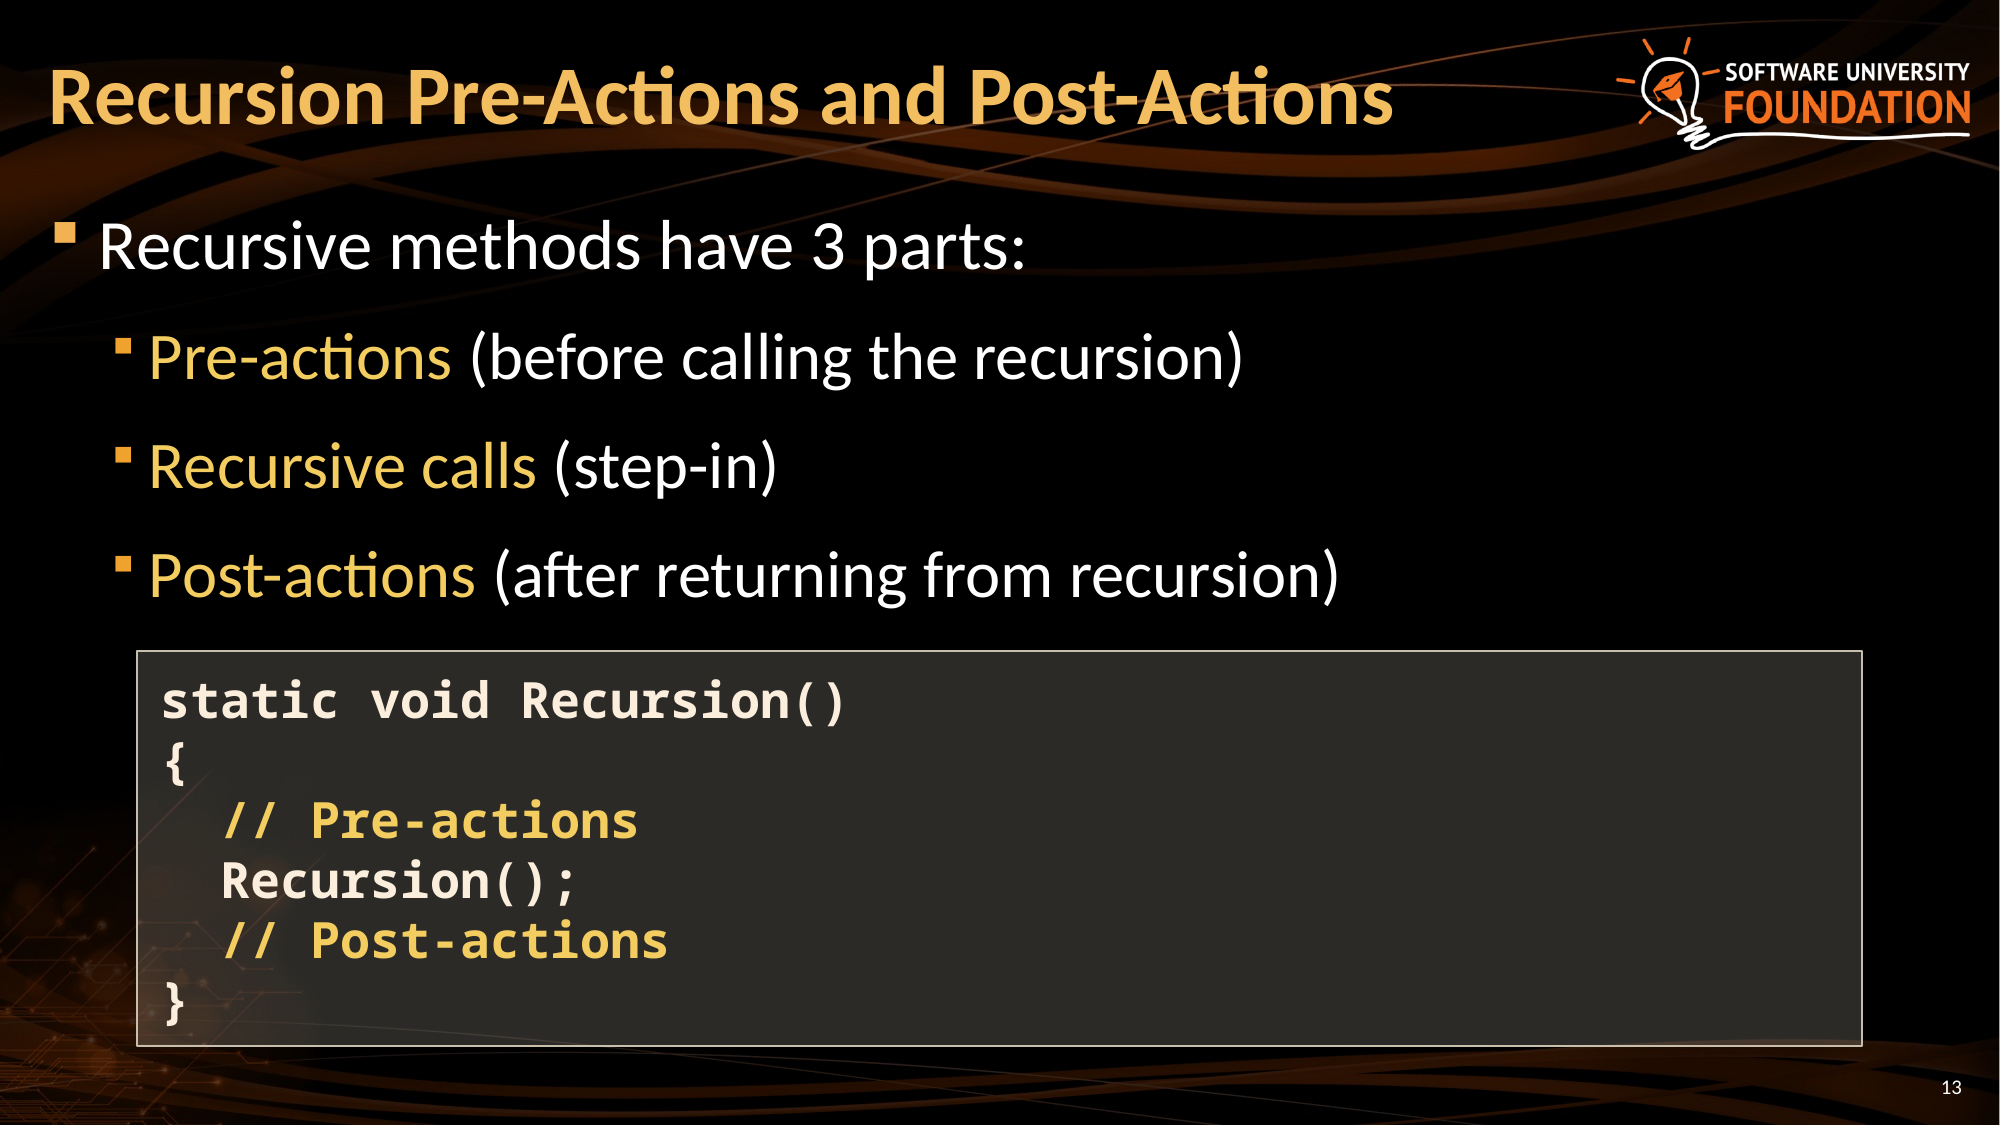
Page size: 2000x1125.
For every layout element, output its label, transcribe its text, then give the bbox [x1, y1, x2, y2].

picture [0, 0, 2000, 1125]
text_box static void Recursion() { // Pre-actions Recursion(); // Post-actions } [136, 650, 1862, 1047]
title Recursion Pre-Actions and Post-Actions [30, 6, 1602, 189]
list Recursive methods have 3 parts: Pre-actions (before calling the recursion) Recursive calls (step-in) Post-actions (after returning from recursion) [31, 188, 1968, 1103]
